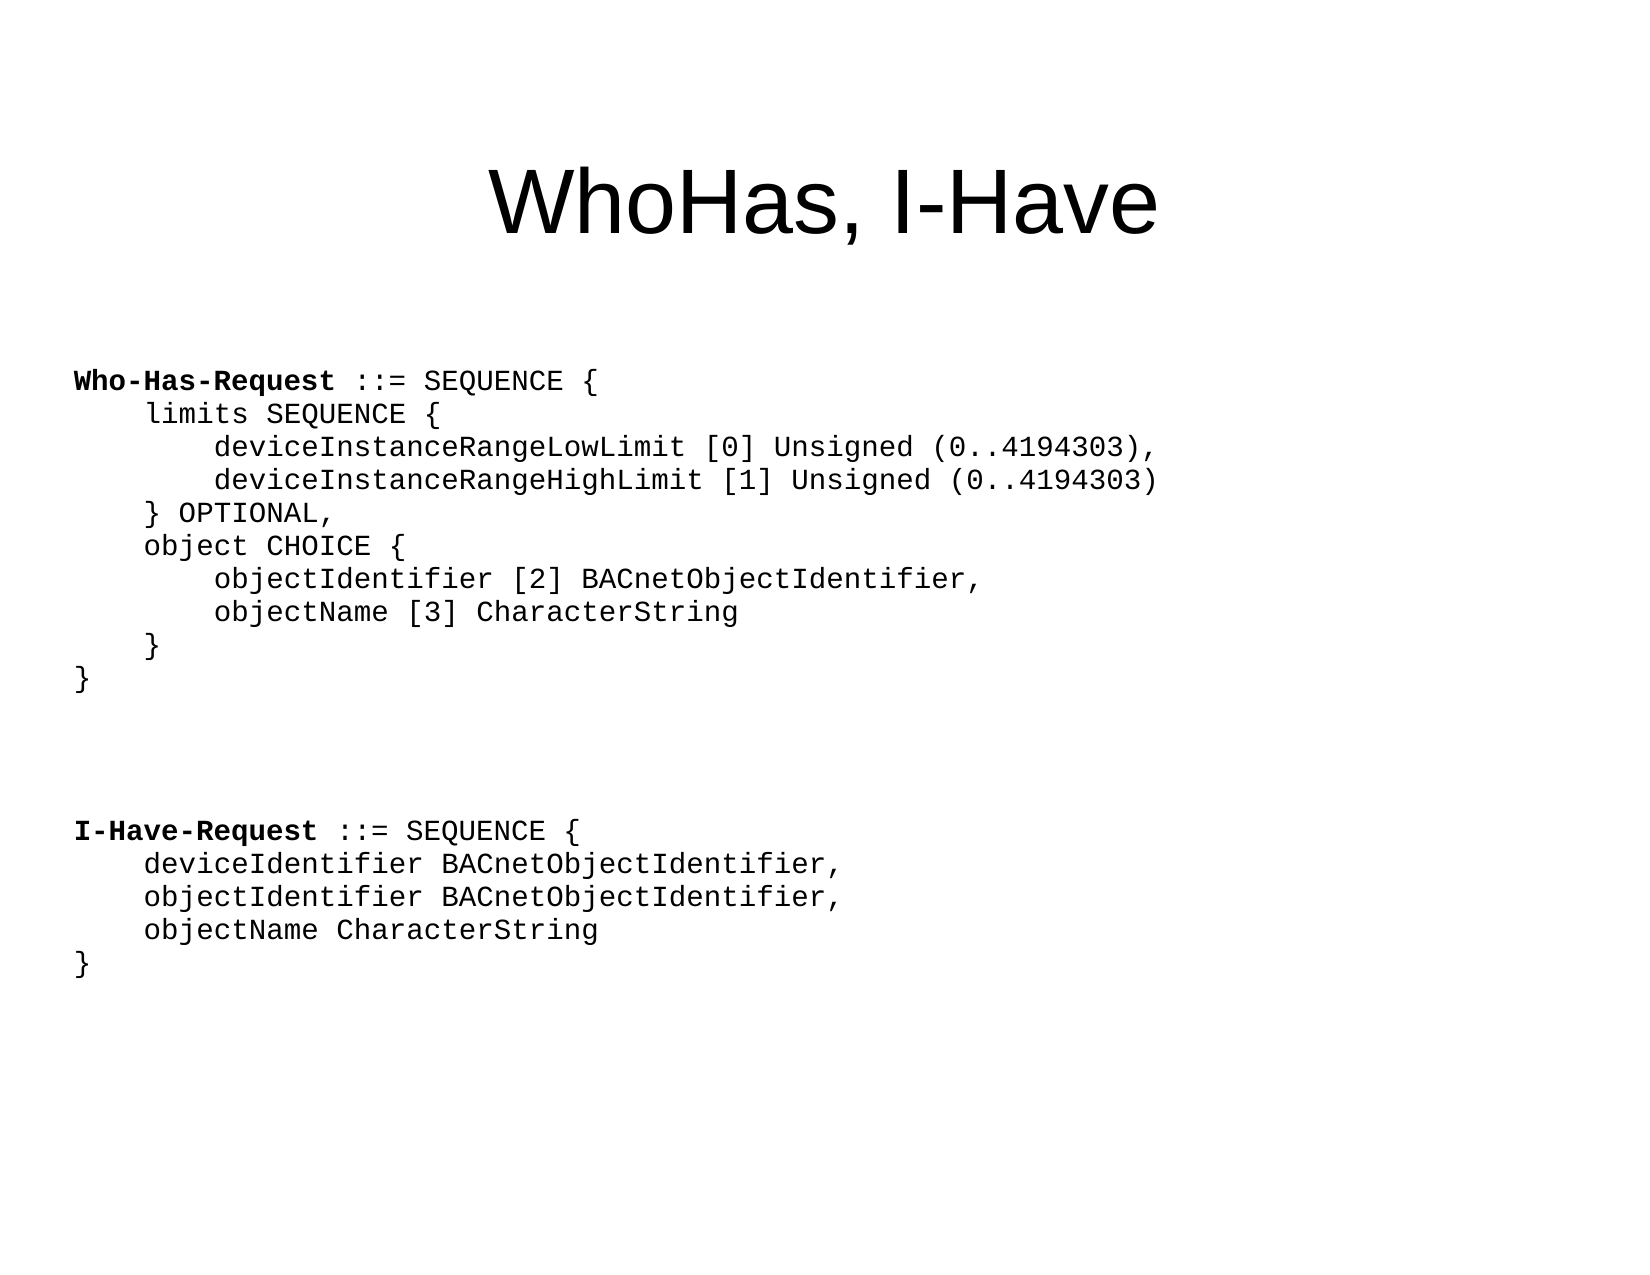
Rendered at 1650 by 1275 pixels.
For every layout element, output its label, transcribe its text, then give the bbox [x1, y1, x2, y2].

text_box I-Have-Request ::= SEQUENCE { deviceIdentifier BACnetObjectIdentifier, objectIdentifier BACnetObjectIdentifier, objectName CharacterString } [59, 809, 1591, 983]
title WhoHas, I-Have [135, 105, 1515, 299]
text_box Who-Has-Request ::= SEQUENCE { limits SEQUENCE { deviceInstanceRangeLowLimit [0] Unsigned (0..4194303), deviceInstanceRangeHighLimit [1] Unsigned (0..4194303) } OPTIONAL, object CHOICE { objectIdentifier [2] BACnetObjectIdentifier, objectName [3] CharacterString } } [59, 359, 1591, 689]
